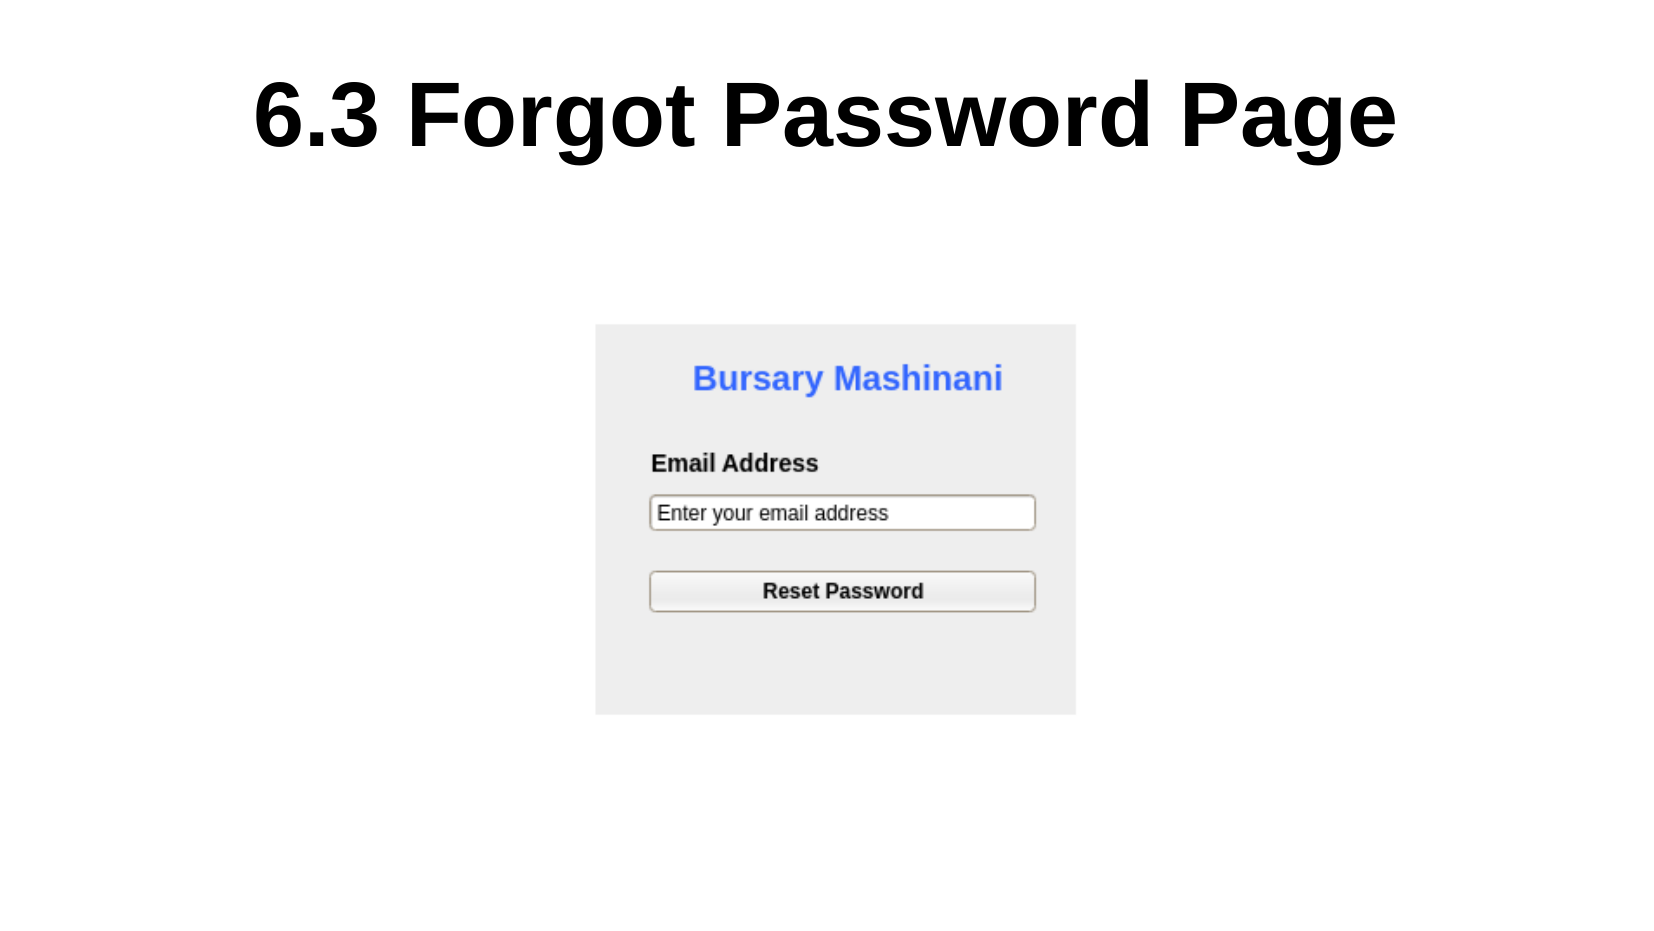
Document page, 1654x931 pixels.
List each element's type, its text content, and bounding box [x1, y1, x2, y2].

picture [553, 267, 1149, 777]
title 6.3 Forgot Password Page [82, 37, 1571, 193]
